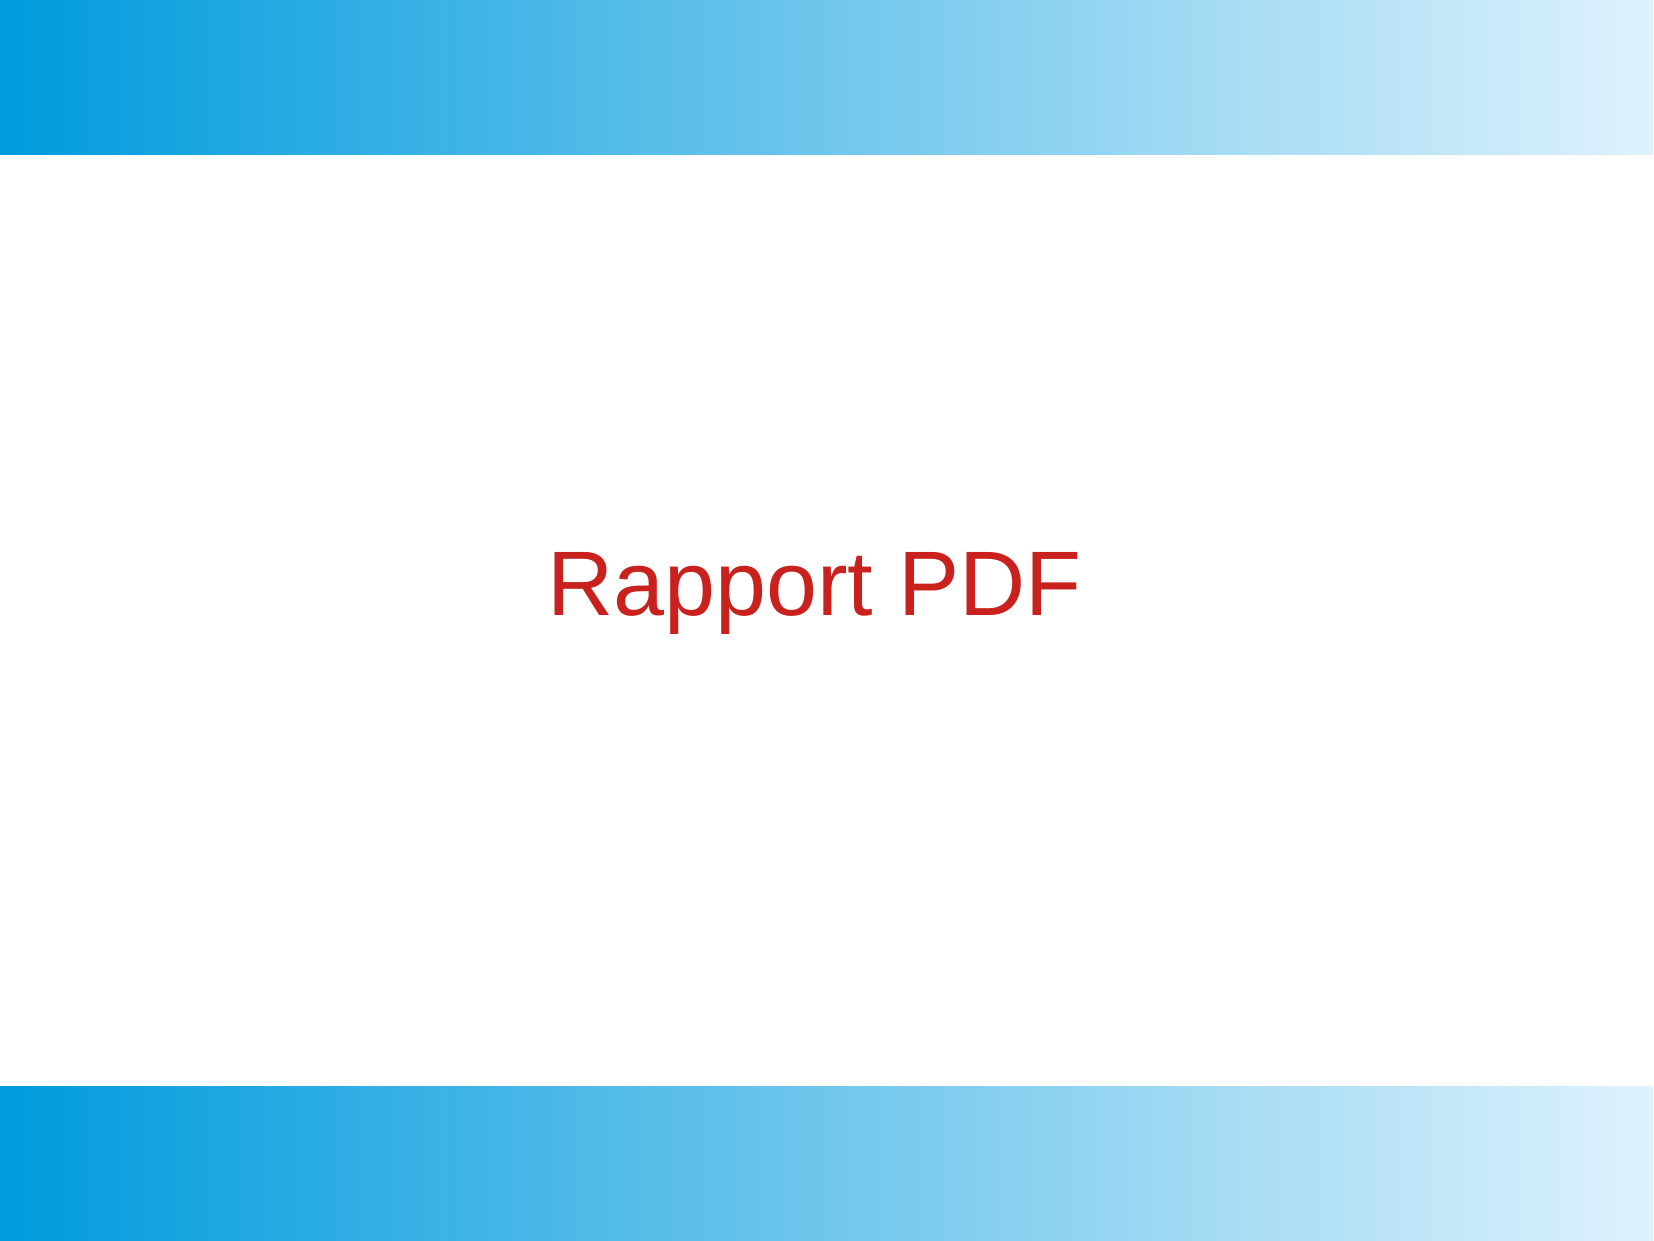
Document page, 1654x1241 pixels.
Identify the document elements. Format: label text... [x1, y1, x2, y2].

title Rapport PDF [70, 531, 1560, 637]
